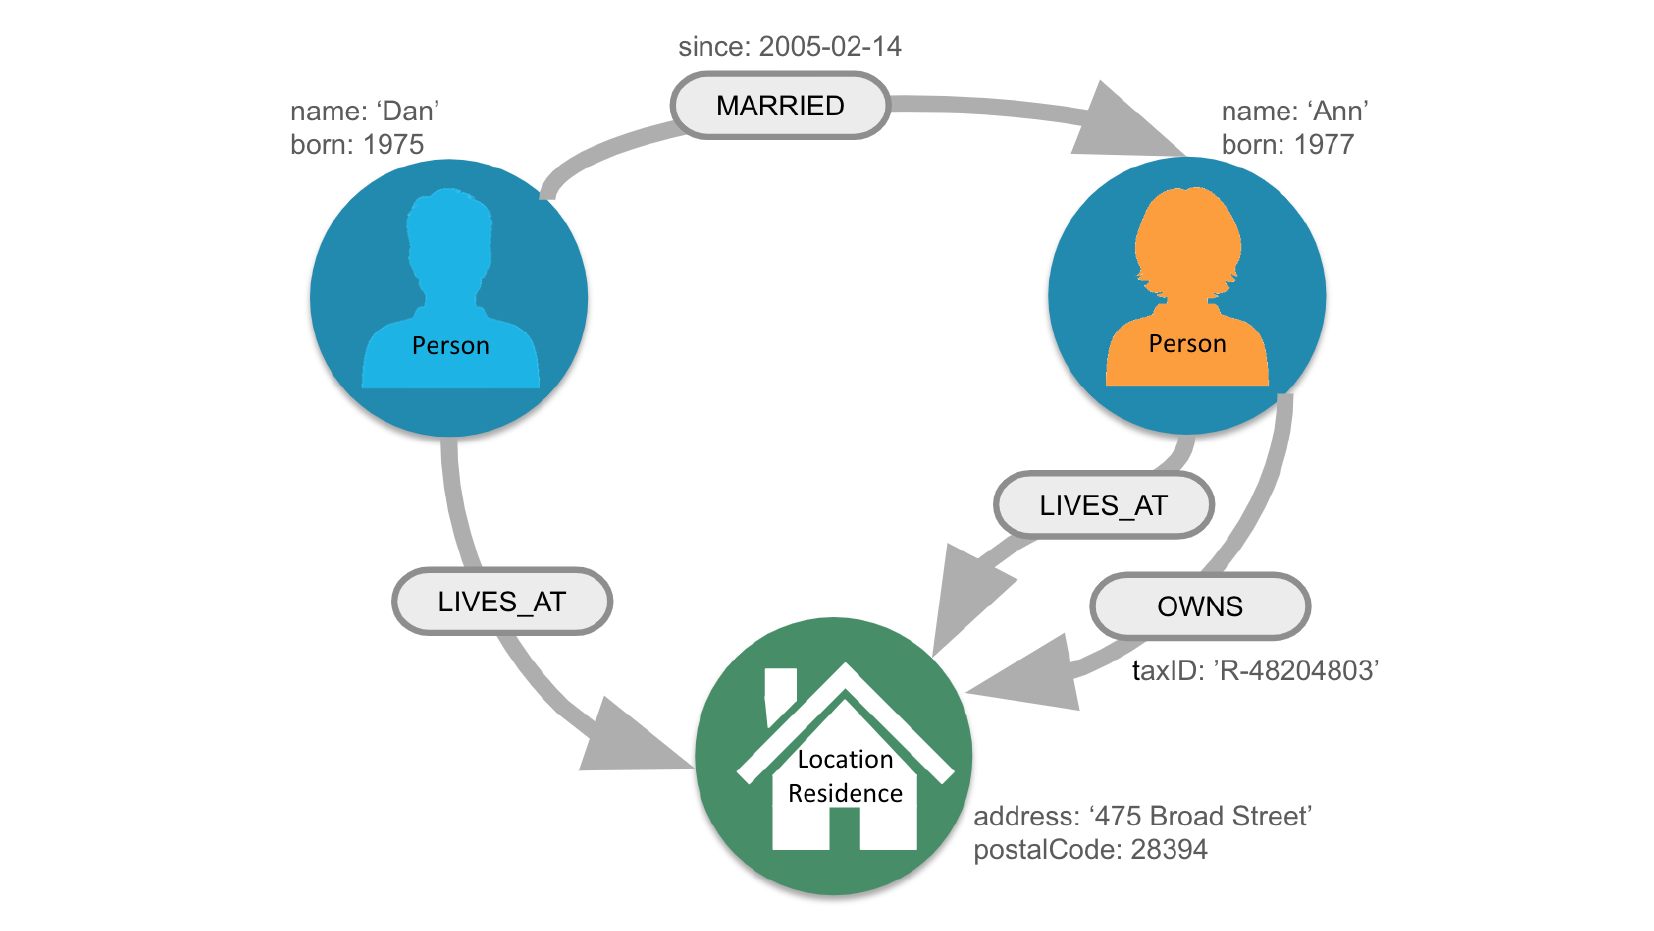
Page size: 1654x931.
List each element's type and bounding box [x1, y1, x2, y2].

picture [227, 3, 1438, 931]
